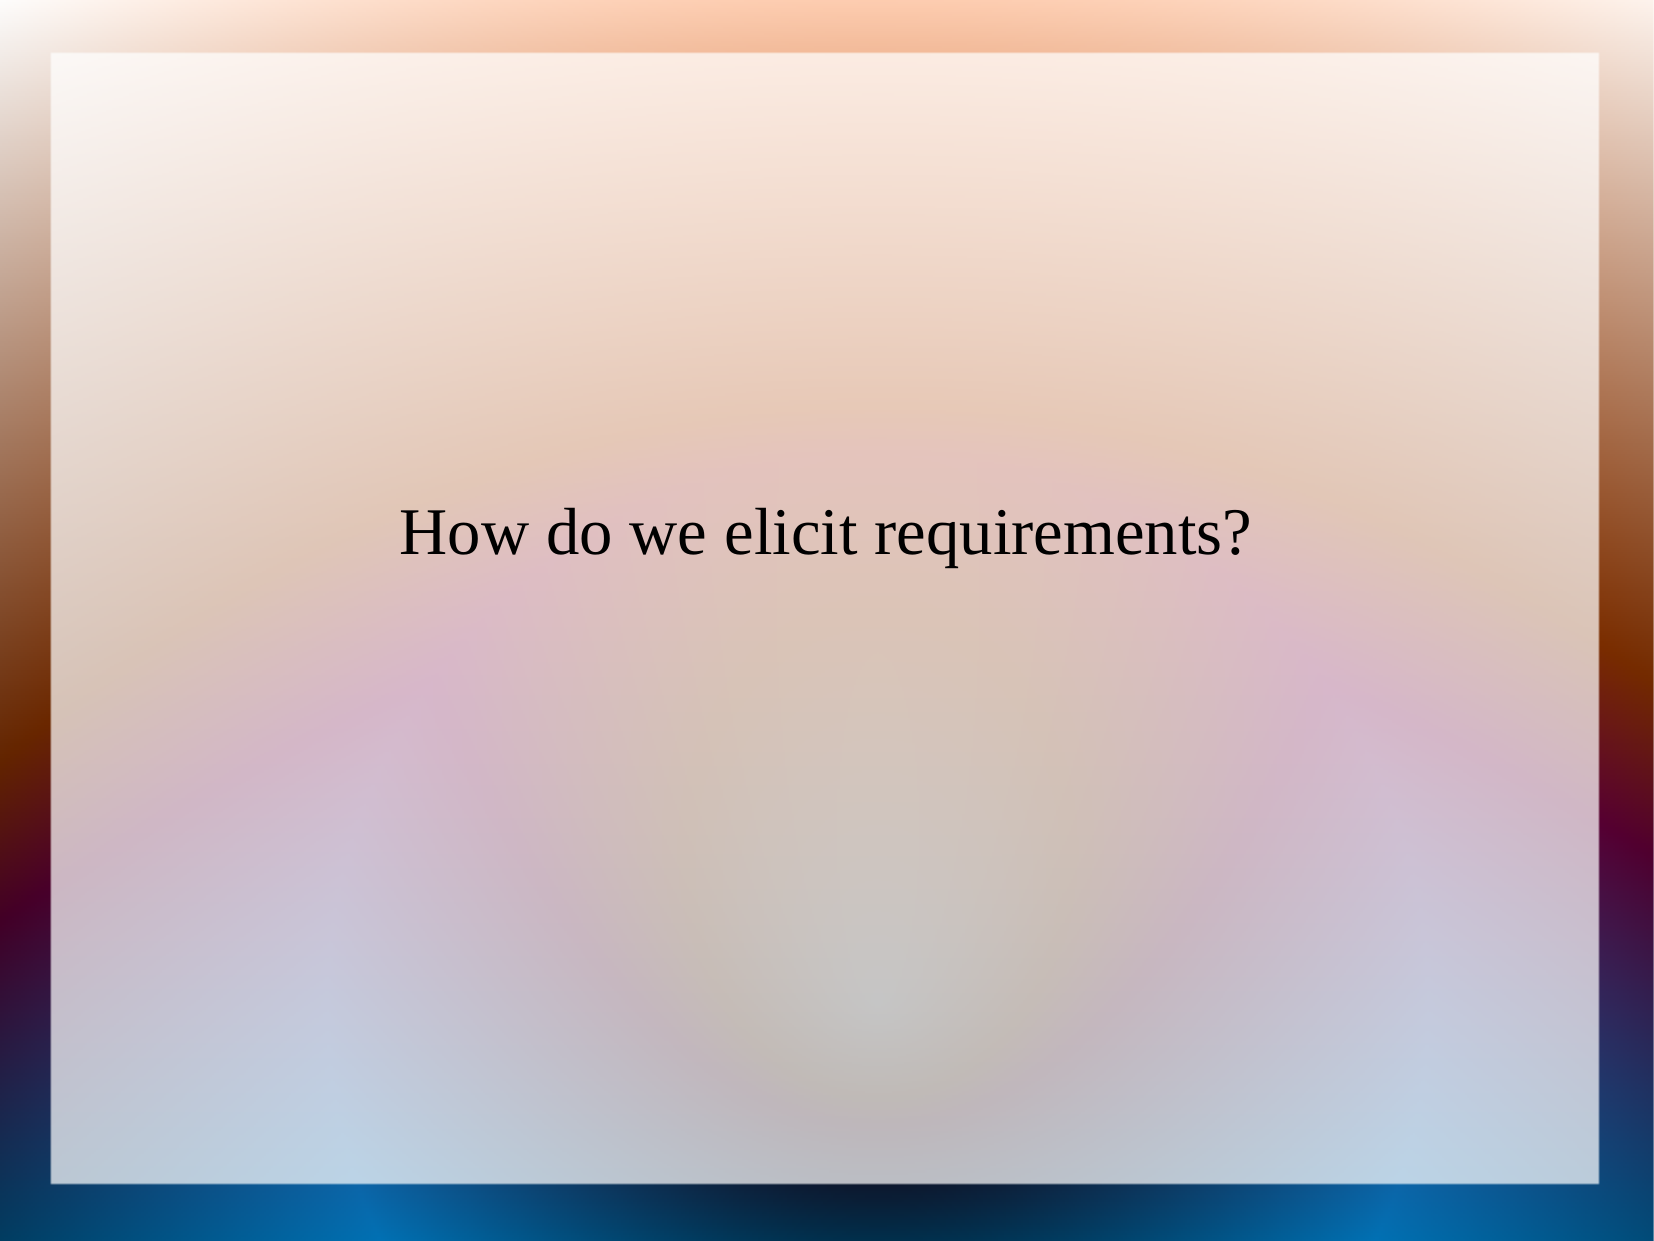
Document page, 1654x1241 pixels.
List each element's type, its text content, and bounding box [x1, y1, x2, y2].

subtitle How do we elicit requirements? [82, 55, 1571, 1010]
picture [0, 0, 1654, 1241]
